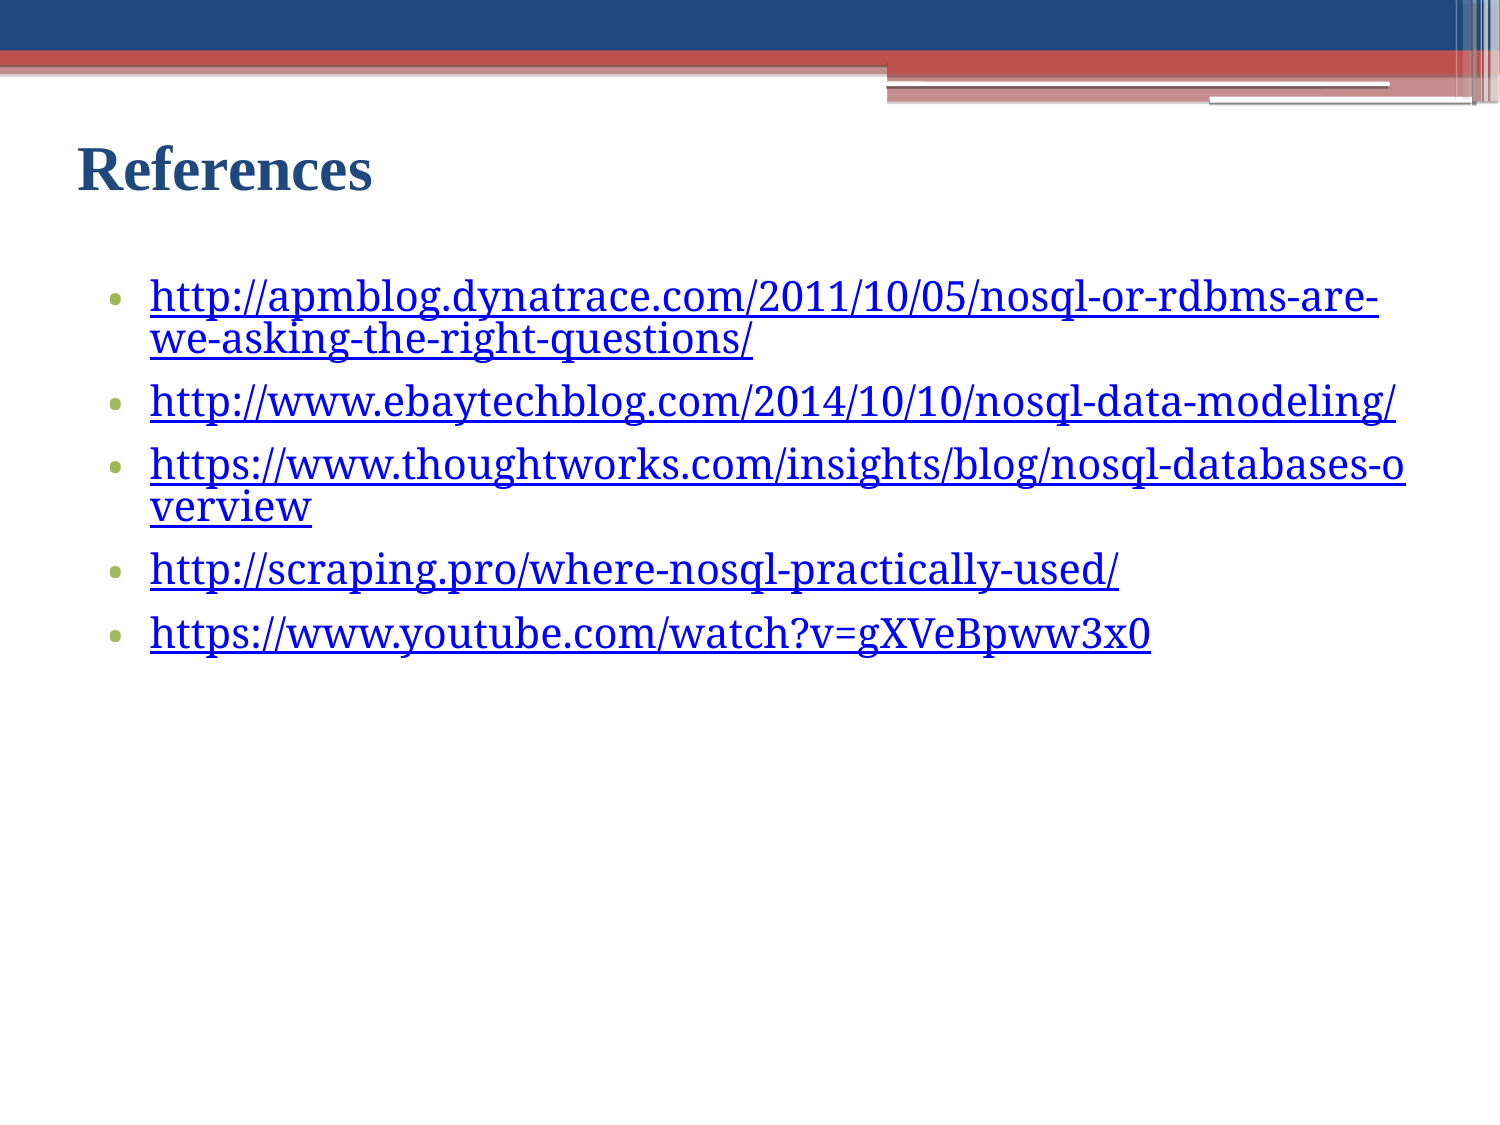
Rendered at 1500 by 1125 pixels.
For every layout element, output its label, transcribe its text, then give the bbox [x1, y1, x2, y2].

list http://apmblog.dynatrace.com/2011/10/05/nosql-or-rdbms-are-we-asking-the-right-questions/ http://www.ebaytechblog.com/2014/10/10/nosql-data-modeling/ https://www.thoughtworks.com/insights/blog/nosql-databases-overview http://scraping.pro/where-nosql-practically-used/ https://www.youtube.com/watch?v=gXVeBpww3x0 [75, 262, 1425, 1079]
title References [62, 112, 1413, 213]
